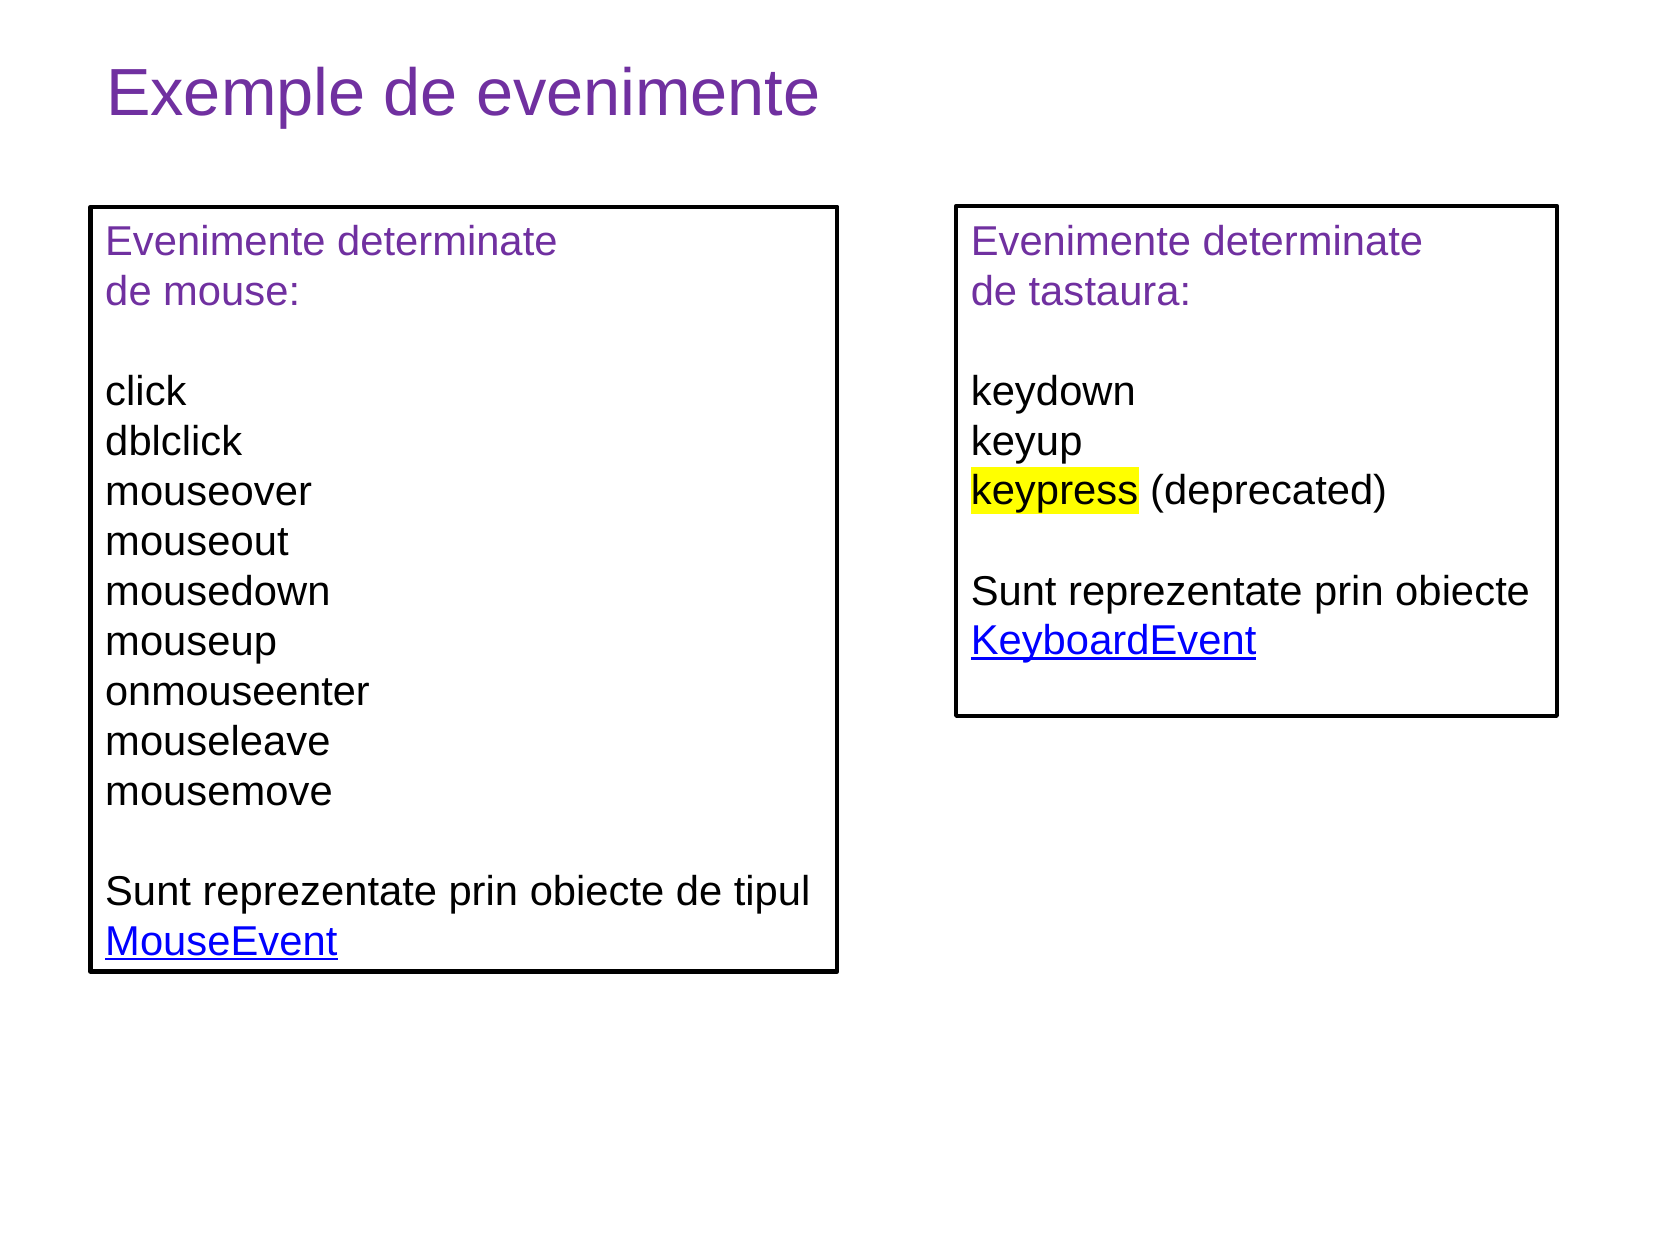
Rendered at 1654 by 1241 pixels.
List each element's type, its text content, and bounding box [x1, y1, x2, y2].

text_box Evenimente determinate de mouse: click dblclick mouseover mouseout mousedown mouseup onmouseenter mouseleave mousemove Sunt reprezentate prin obiecte de tipul MouseEvent [90, 206, 838, 972]
text_box Evenimente determinate de tastaura: keydown keyup keypress (deprecated) Sunt reprezentate prin obiecte KeyboardEvent [956, 205, 1557, 716]
text_box Exemple de evenimente [91, 41, 836, 137]
